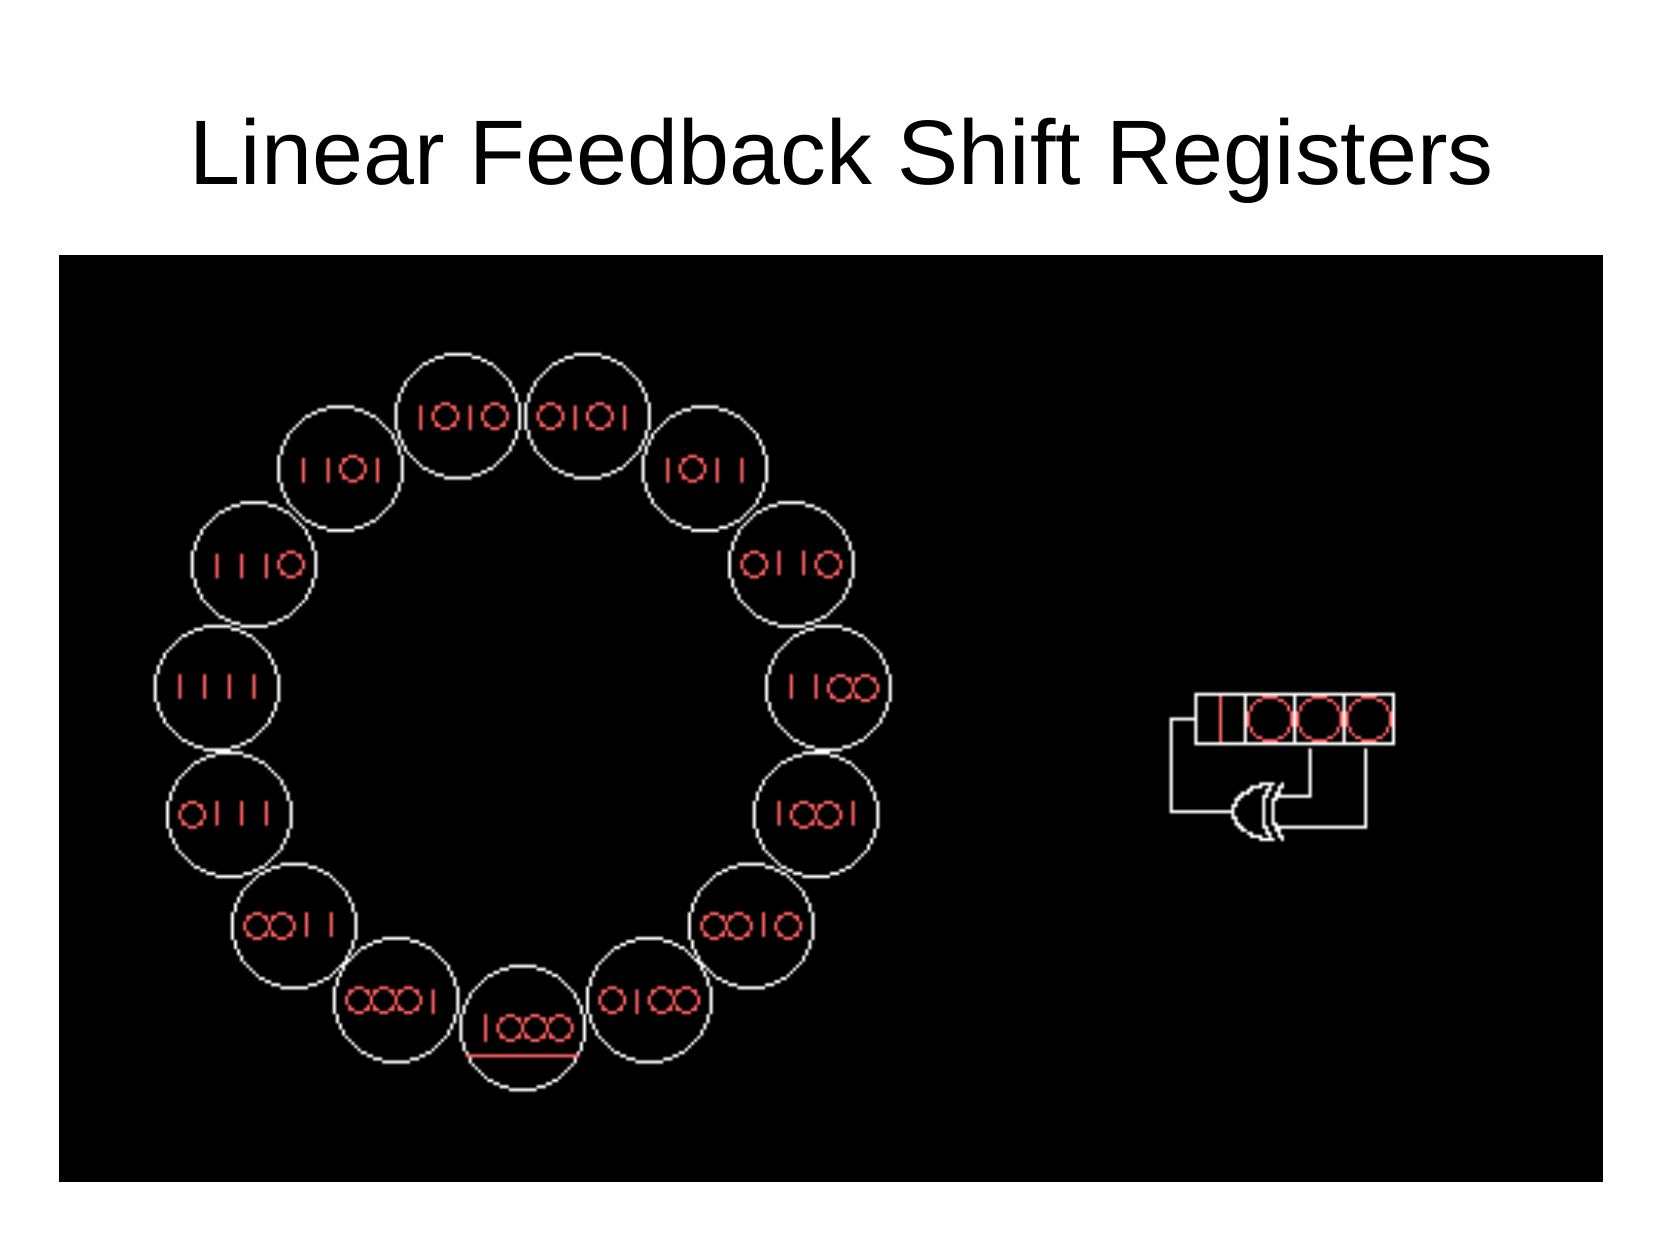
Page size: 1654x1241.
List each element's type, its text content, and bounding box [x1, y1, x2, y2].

picture [59, 255, 1603, 1182]
title Linear Feedback Shift Registers [82, 49, 1571, 255]
